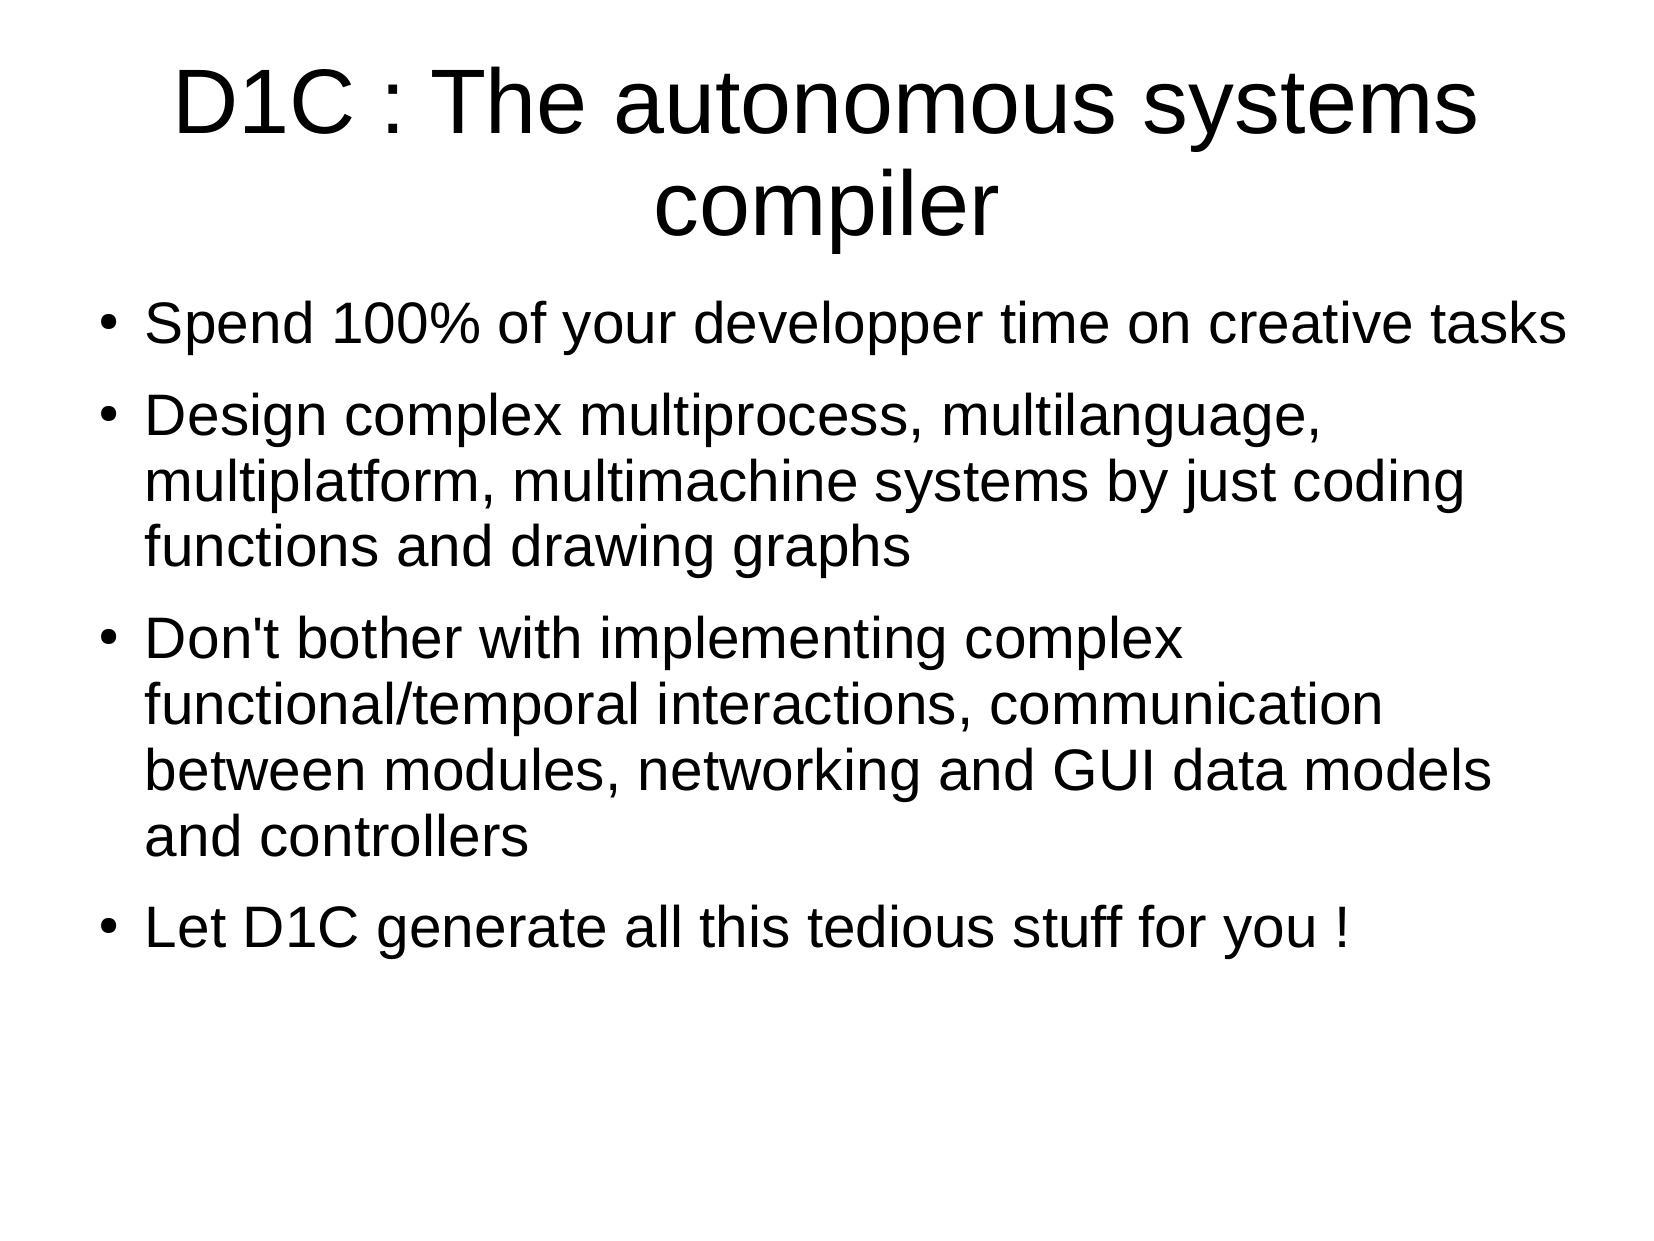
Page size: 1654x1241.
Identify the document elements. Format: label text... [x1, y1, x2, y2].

title D1C : The autonomous systems compiler [82, 49, 1571, 257]
list Spend 100% of your developper time on creative tasks Design complex multiprocess, multilanguage, multiplatform, multimachine systems by just coding functions and drawing graphs Don't bother with implementing complex functional/temporal interactions, communication between modules, networking and GUI data models and controllers Let D1C generate all this tedious stuff for you ! [82, 290, 1571, 1010]
